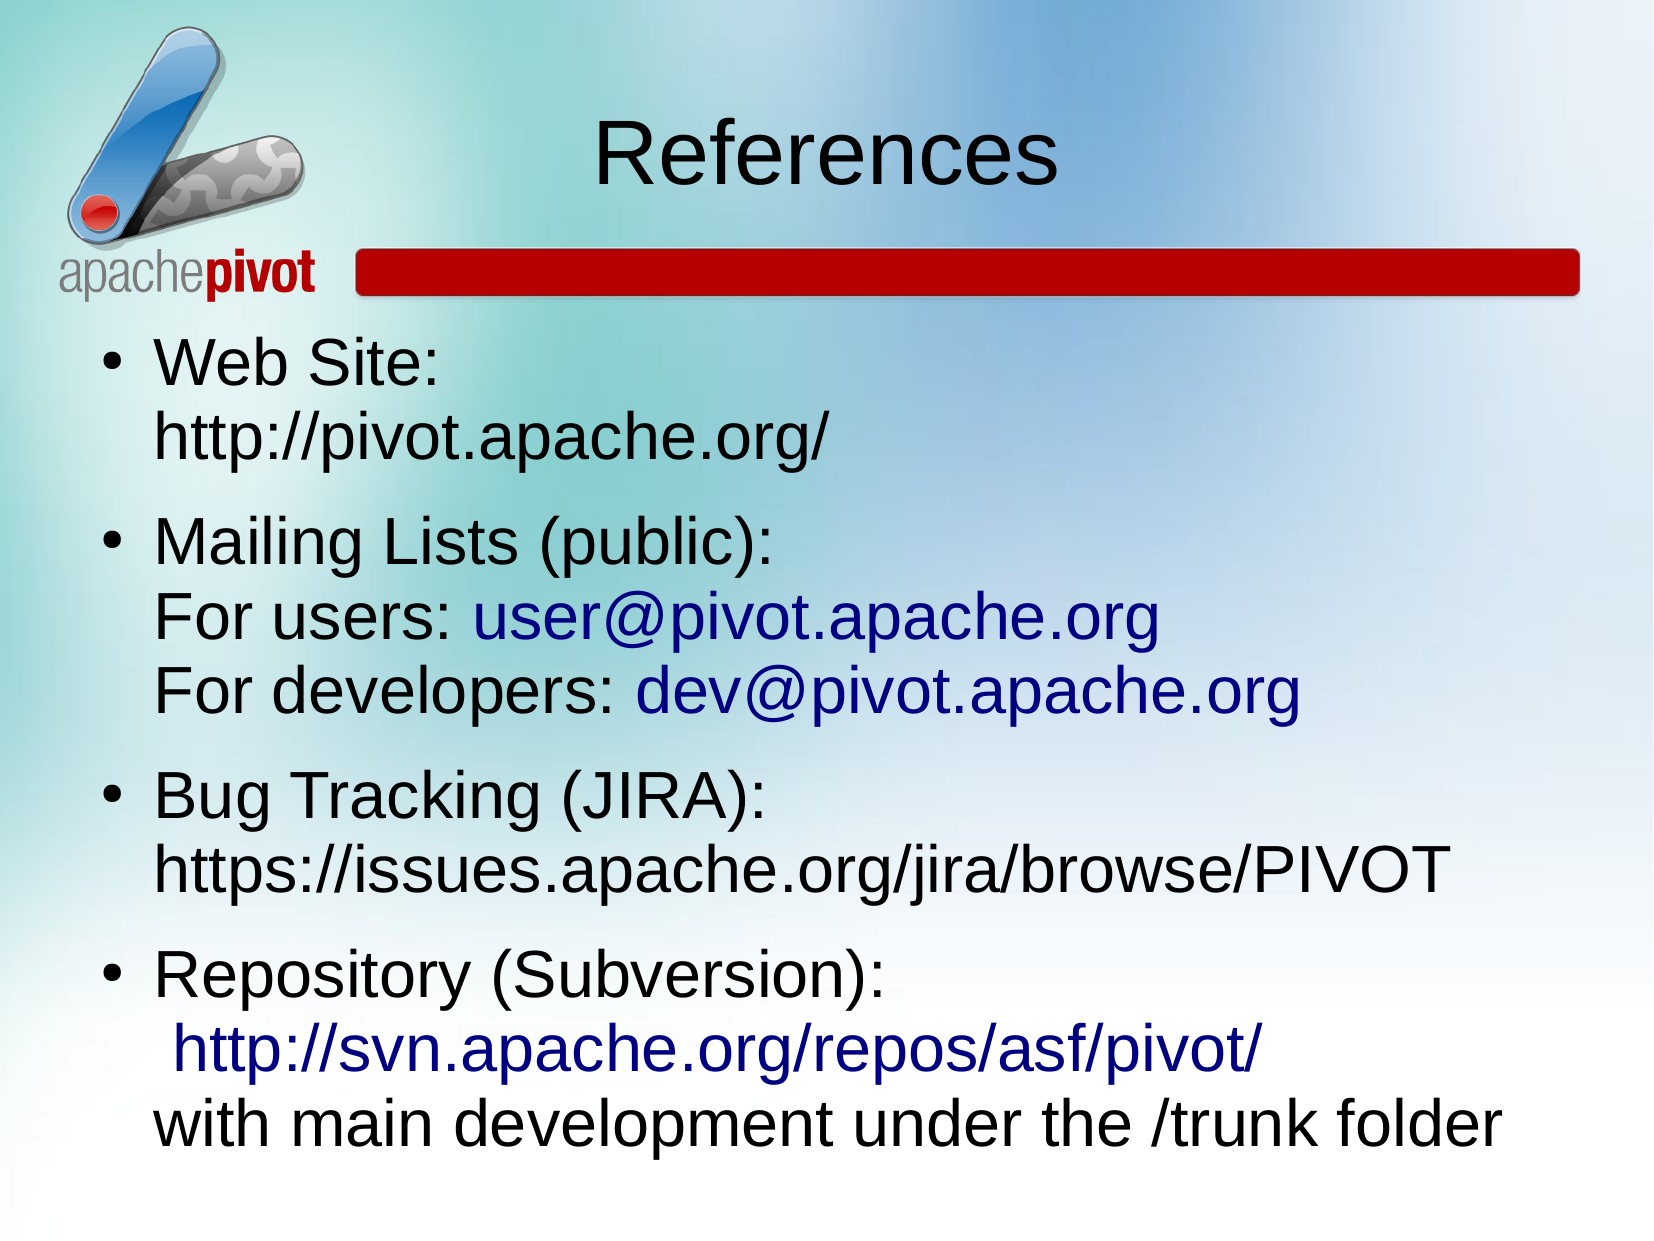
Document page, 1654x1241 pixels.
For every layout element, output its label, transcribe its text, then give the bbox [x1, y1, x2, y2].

picture [0, 0, 1654, 1241]
title References [315, 56, 1571, 250]
list Web Site: http://pivot.apache.org/ Mailing Lists (public): For users: user@pivot.apache.org For developers: dev@pivot.apache.org Bug Tracking (JIRA): https://issues.apache.org/jira/browse/PIVOT Repository (Subversion): http://svn.apache.org/repos/asf/pivot/ with main development under the /trunk folder [82, 324, 1571, 1211]
